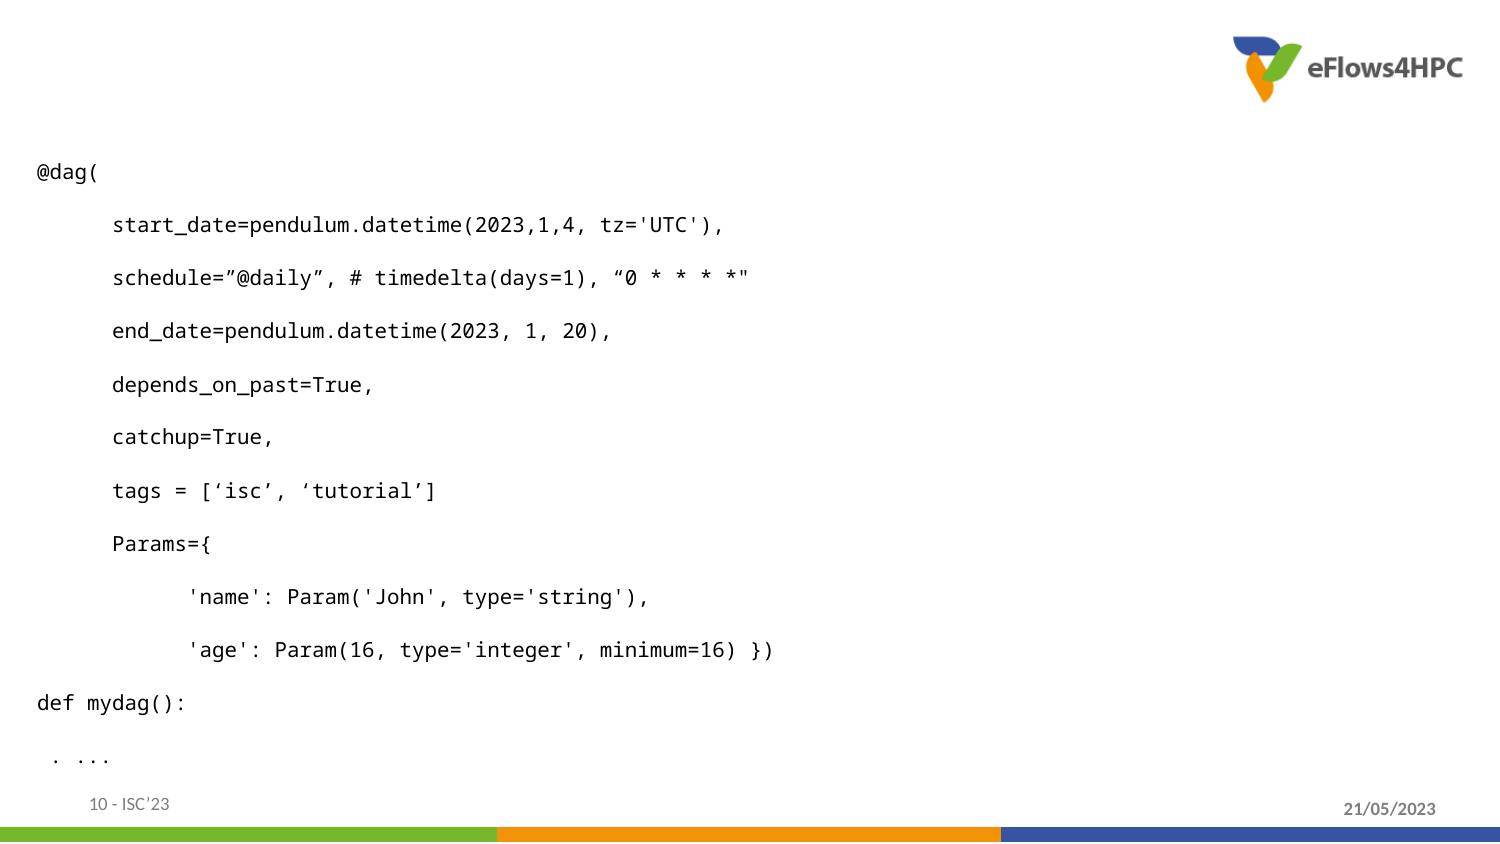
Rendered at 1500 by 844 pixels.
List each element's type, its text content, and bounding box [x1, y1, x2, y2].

text_box @dag( start_date=pendulum.datetime(2023,1,4, tz='UTC'), schedule=”@daily”, # timedelta(days=1), “0 * * * *" end_date=pendulum.datetime(2023, 1, 20), depends_on_past=True, catchup=True, tags = [‘isc’, ‘tutorial’] Params={ 'name': Param('John', type='string'), 'age': Param(16, type='integer', minimum=16) }) def mydag(): . ... [22, 150, 1477, 771]
picture [1202, 23, 1487, 122]
